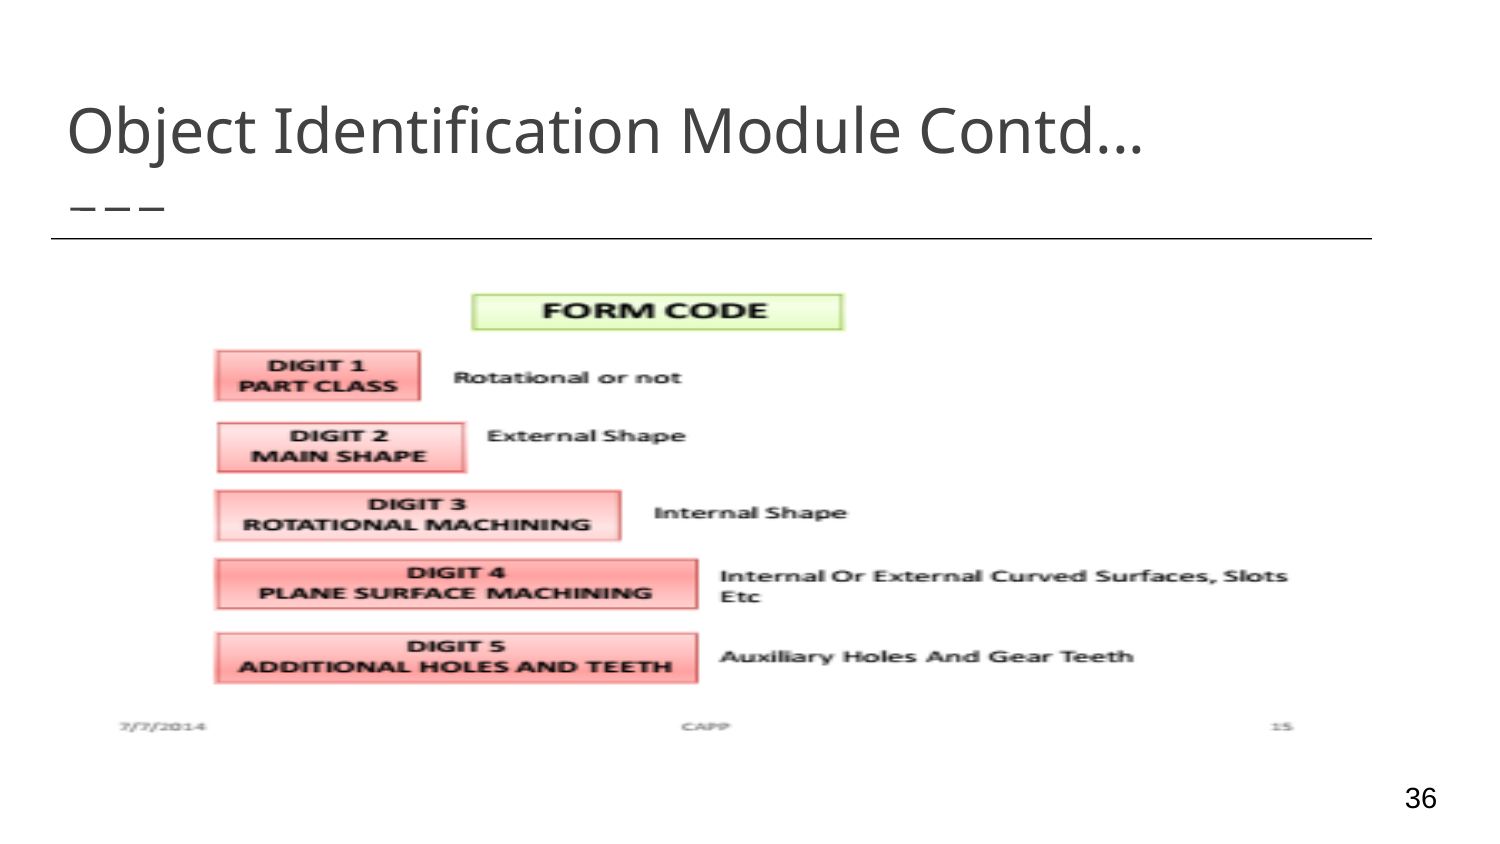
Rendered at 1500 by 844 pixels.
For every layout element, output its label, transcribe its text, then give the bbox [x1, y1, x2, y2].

title Object Identification Module Contd... [51, 61, 1449, 182]
picture [51, 238, 1372, 748]
slide_number <number> [1389, 764, 1480, 830]
